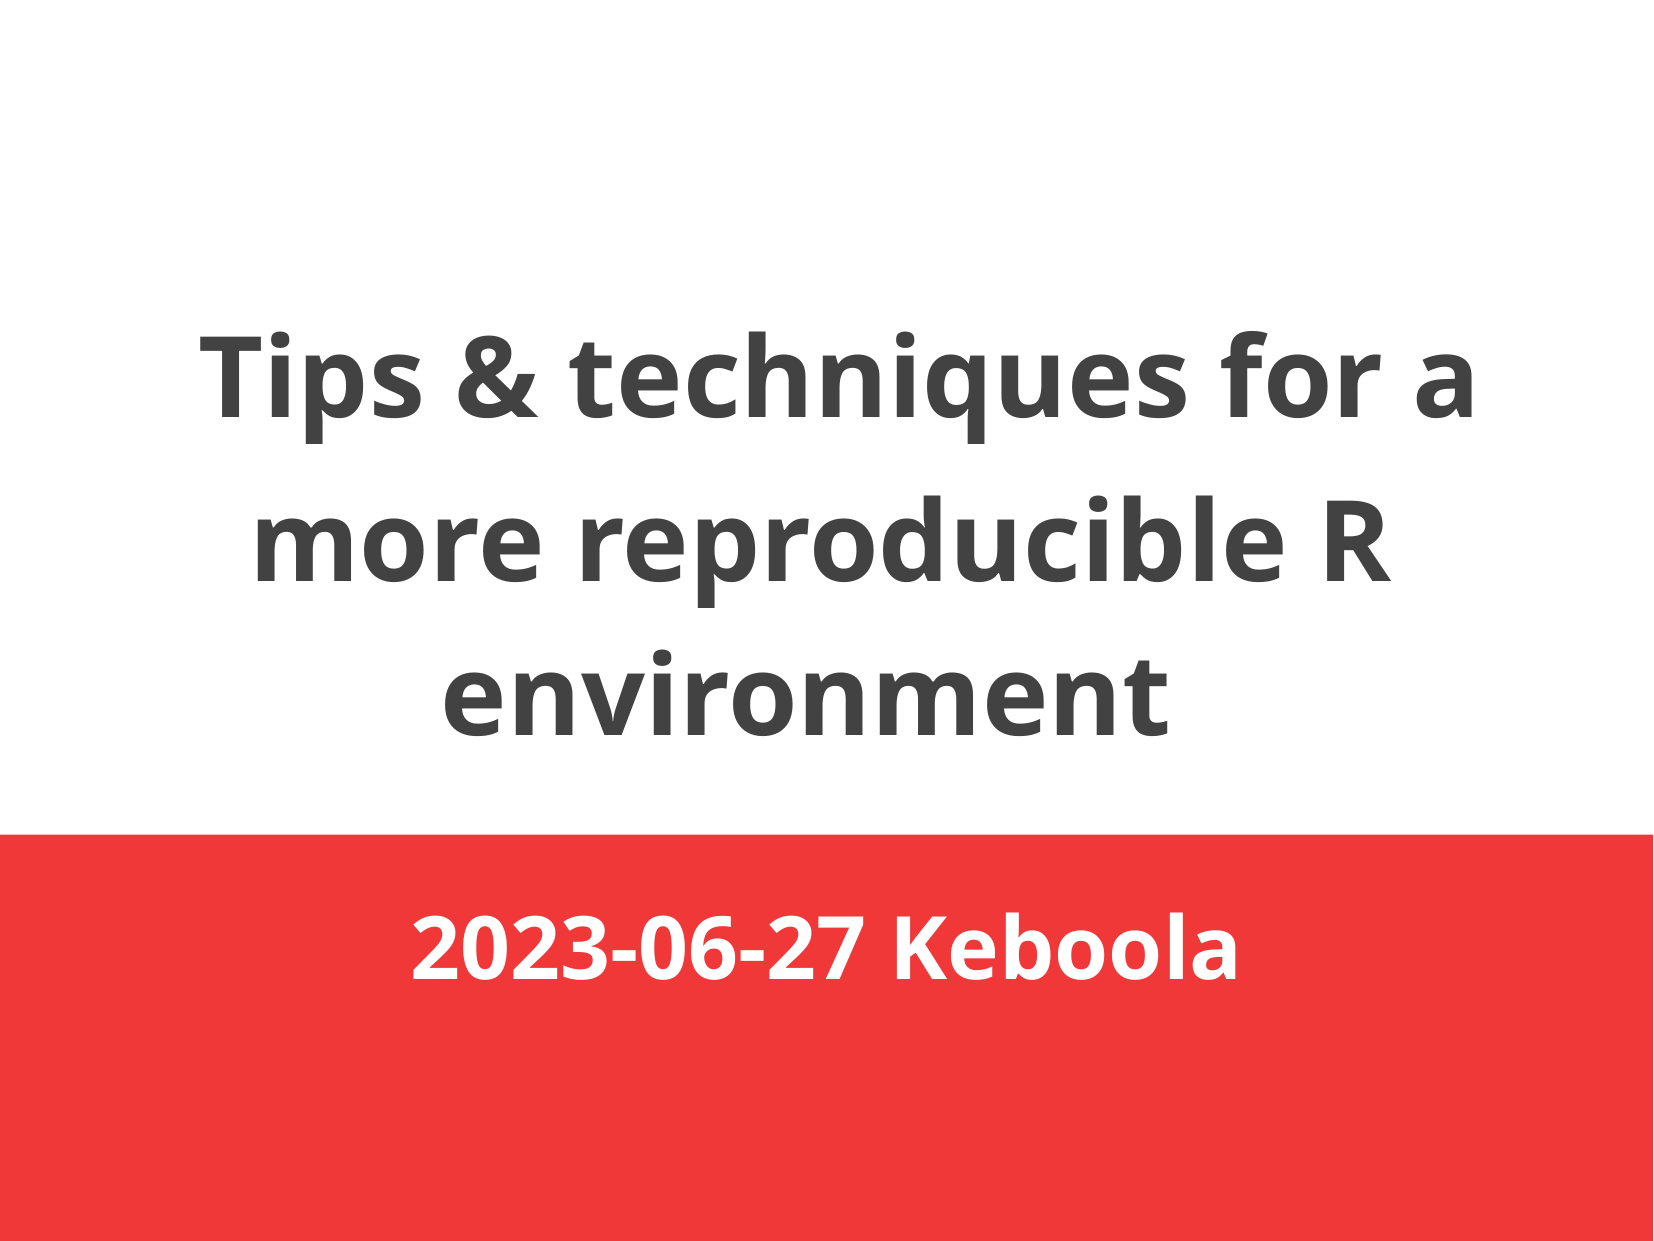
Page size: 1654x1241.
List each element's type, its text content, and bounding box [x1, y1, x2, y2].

subtitle 2023-06-27 Keboola [82, 881, 1571, 1010]
title Tips & techniques for a more reproducible R environment [0, 248, 1642, 778]
